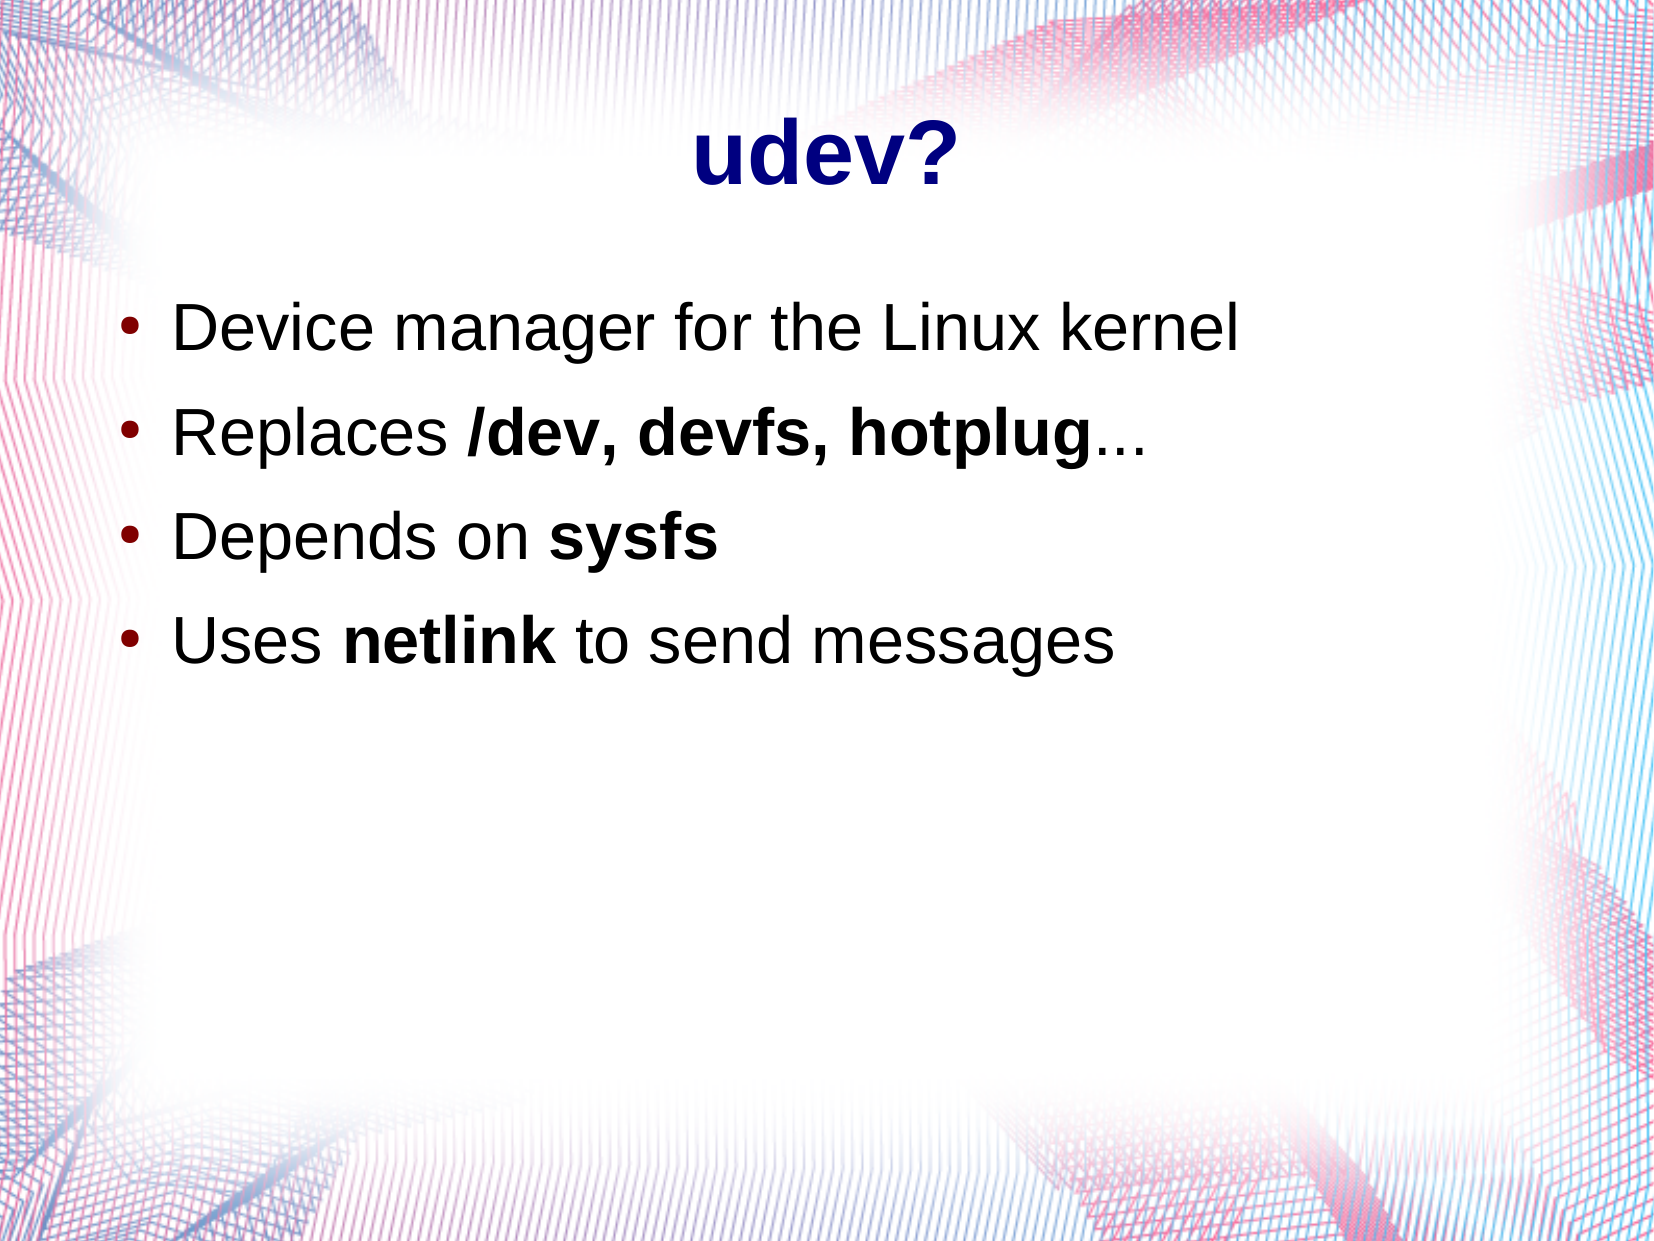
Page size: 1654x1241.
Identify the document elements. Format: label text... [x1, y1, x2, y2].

picture [0, 0, 1654, 1241]
list Device manager for the Linux kernel Replaces /dev, devfs, hotplug... Depends on sysfs Uses netlink to send messages [82, 290, 1571, 1241]
title udev? [82, 49, 1571, 257]
